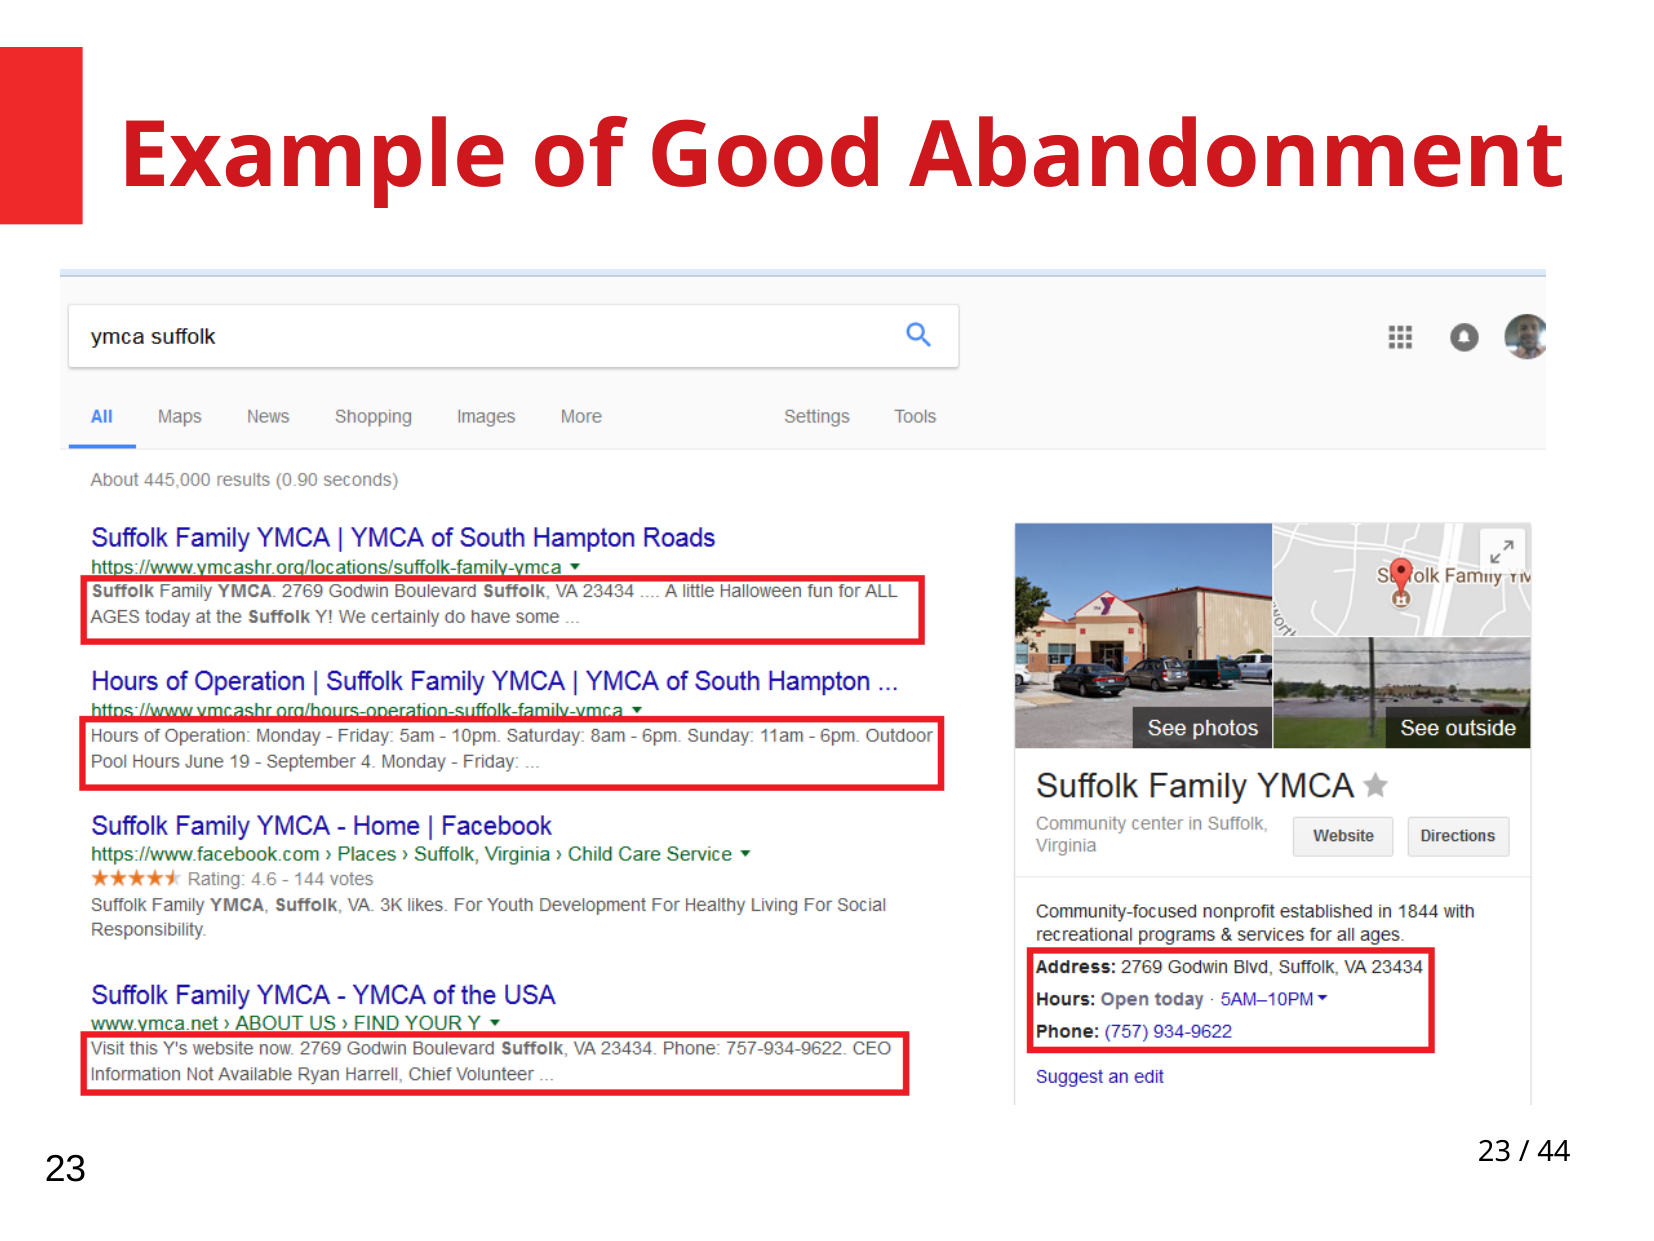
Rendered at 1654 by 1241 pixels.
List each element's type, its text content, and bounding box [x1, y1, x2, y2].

text_box 23 [30, 1140, 106, 1197]
picture [60, 269, 1546, 1105]
title Example of Good Abandonment [118, 49, 1571, 257]
